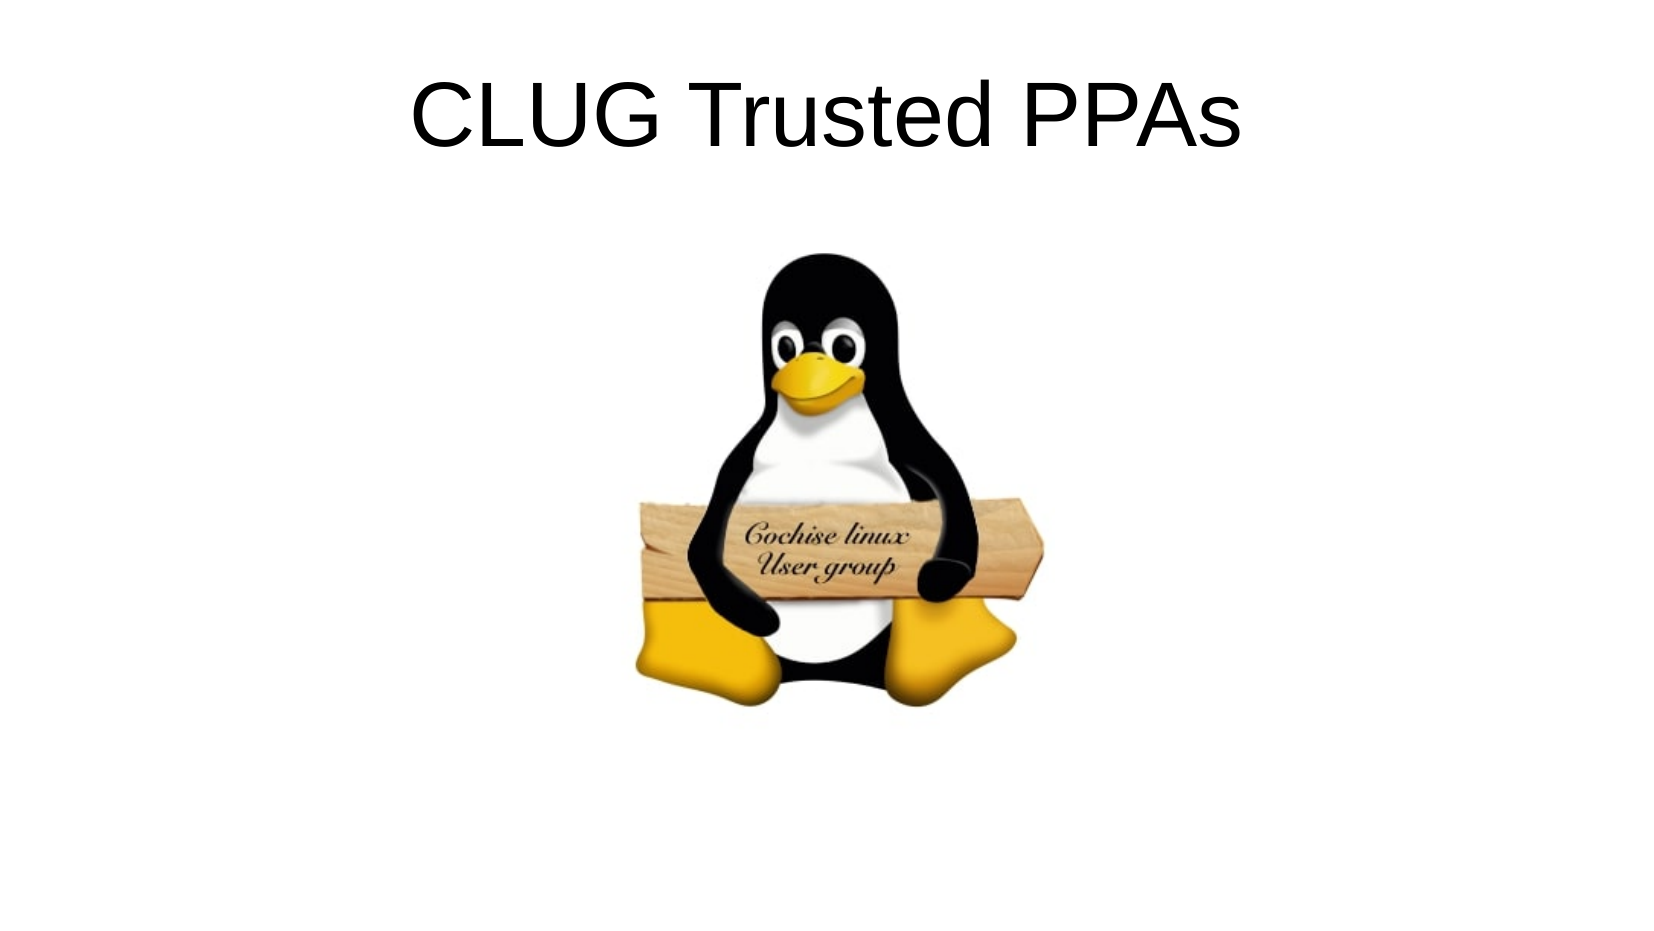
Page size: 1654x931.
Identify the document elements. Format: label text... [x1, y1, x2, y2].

picture [598, 217, 1055, 758]
title CLUG Trusted PPAs [82, 37, 1571, 193]
